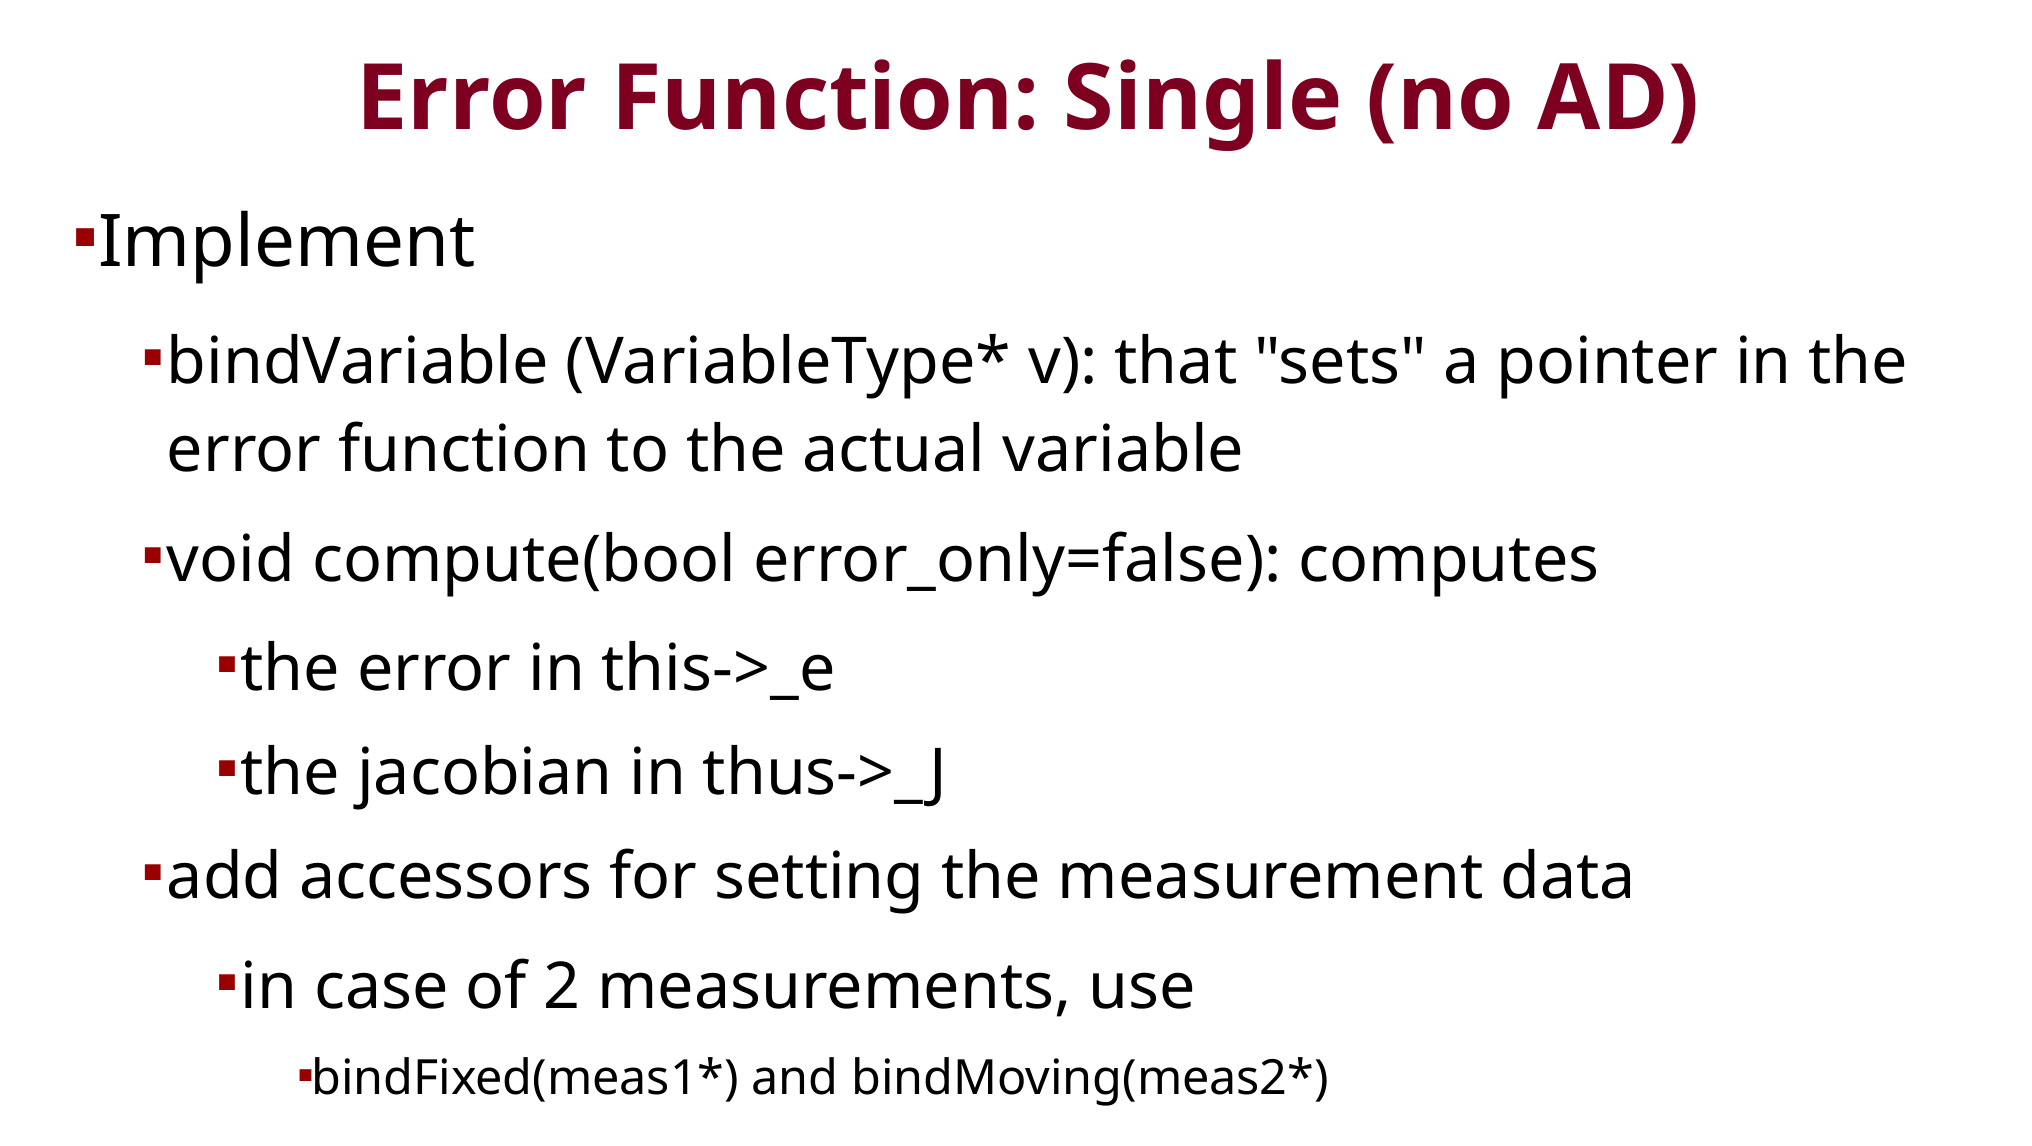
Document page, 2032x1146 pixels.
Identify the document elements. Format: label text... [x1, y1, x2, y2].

title Error Function: Single (no AD) [37, 10, 2020, 178]
list Implement bindVariable (VariableType* v): that "sets" a pointer in the error function to the actual variable void compute(bool error_only=false): computes the error in this->_e the jacobian in thus->_J add accessors for setting the measurement data in case of 2 measurements, use bindFixed(meas1*) and bindMoving(meas2*) [59, 188, 1985, 1111]
